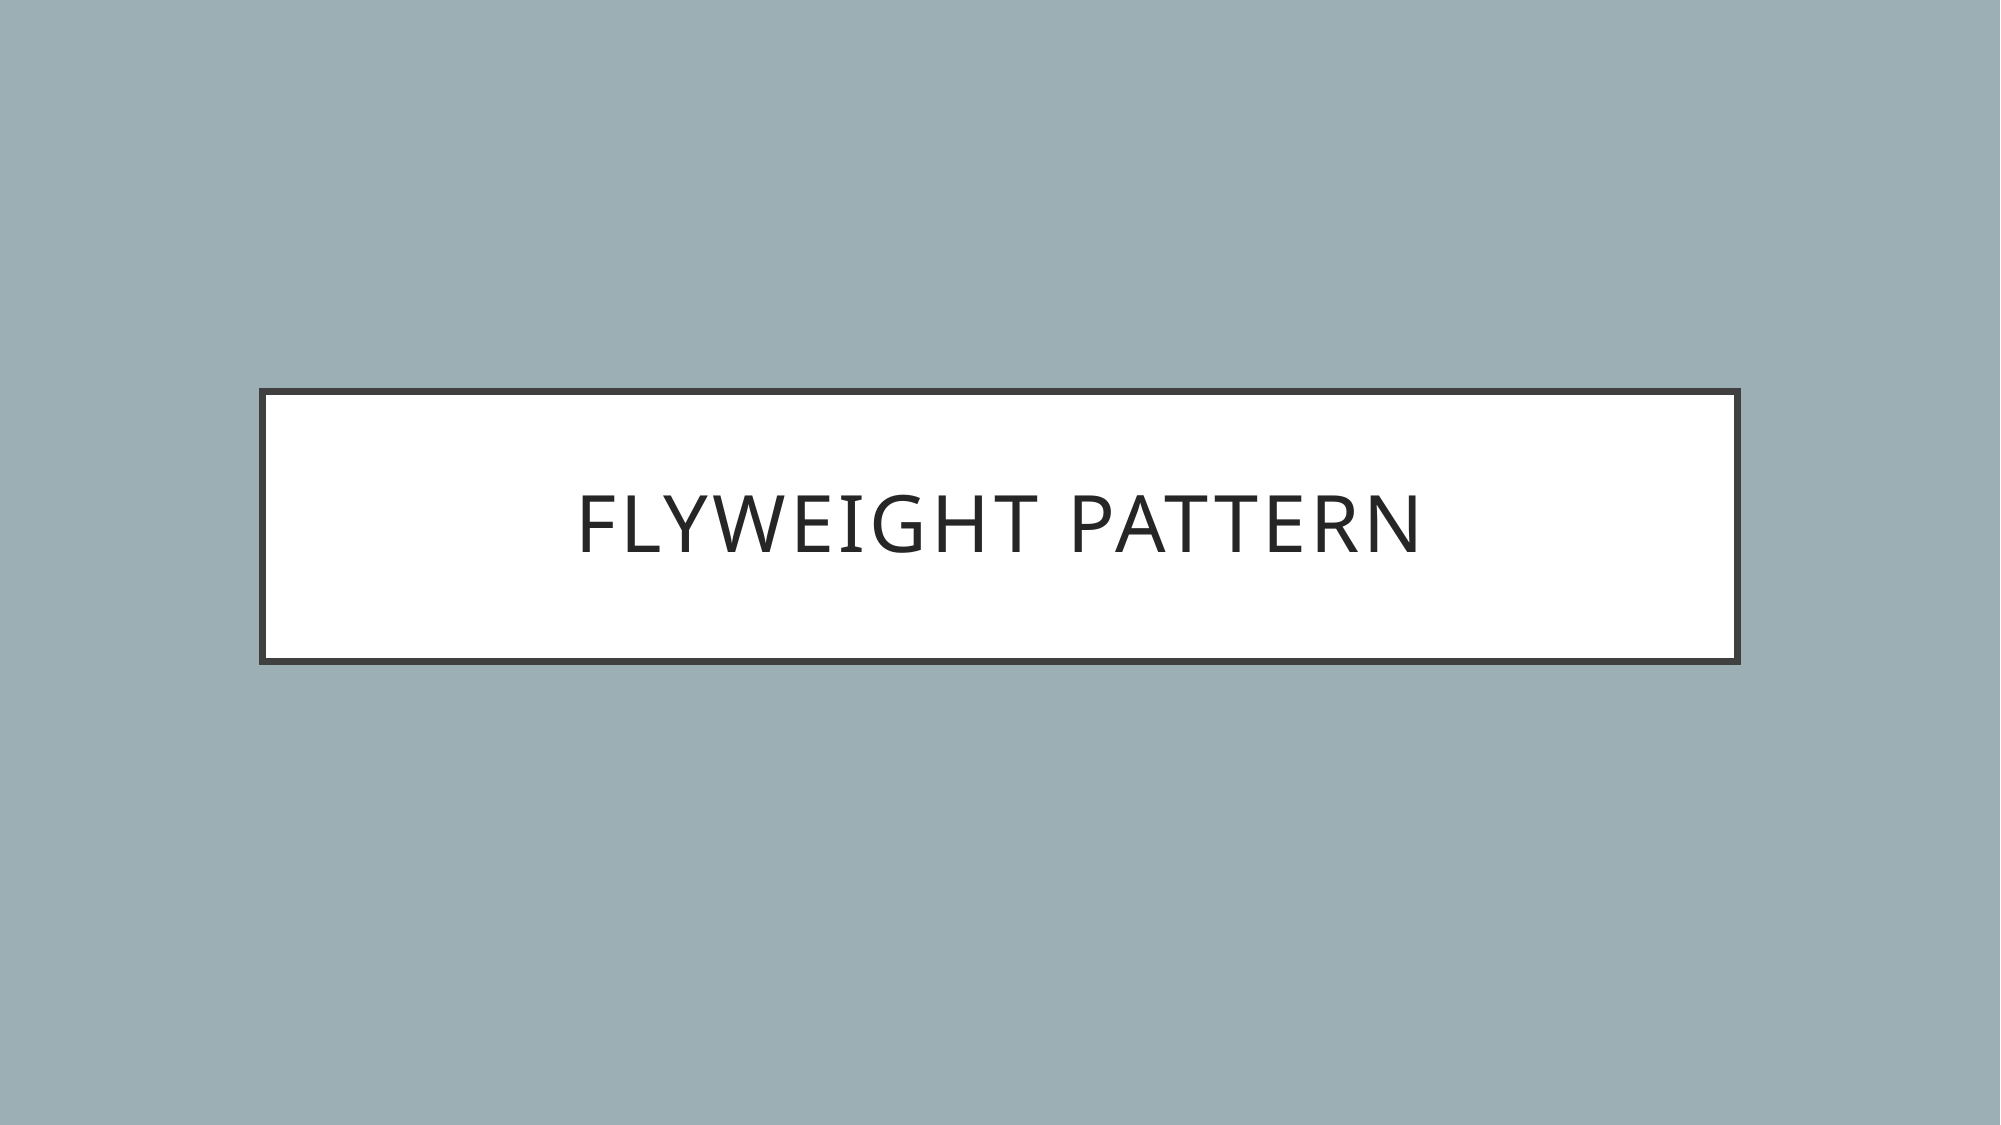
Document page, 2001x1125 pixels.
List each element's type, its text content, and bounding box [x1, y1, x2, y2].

title Flyweight pattern [262, 391, 1738, 662]
